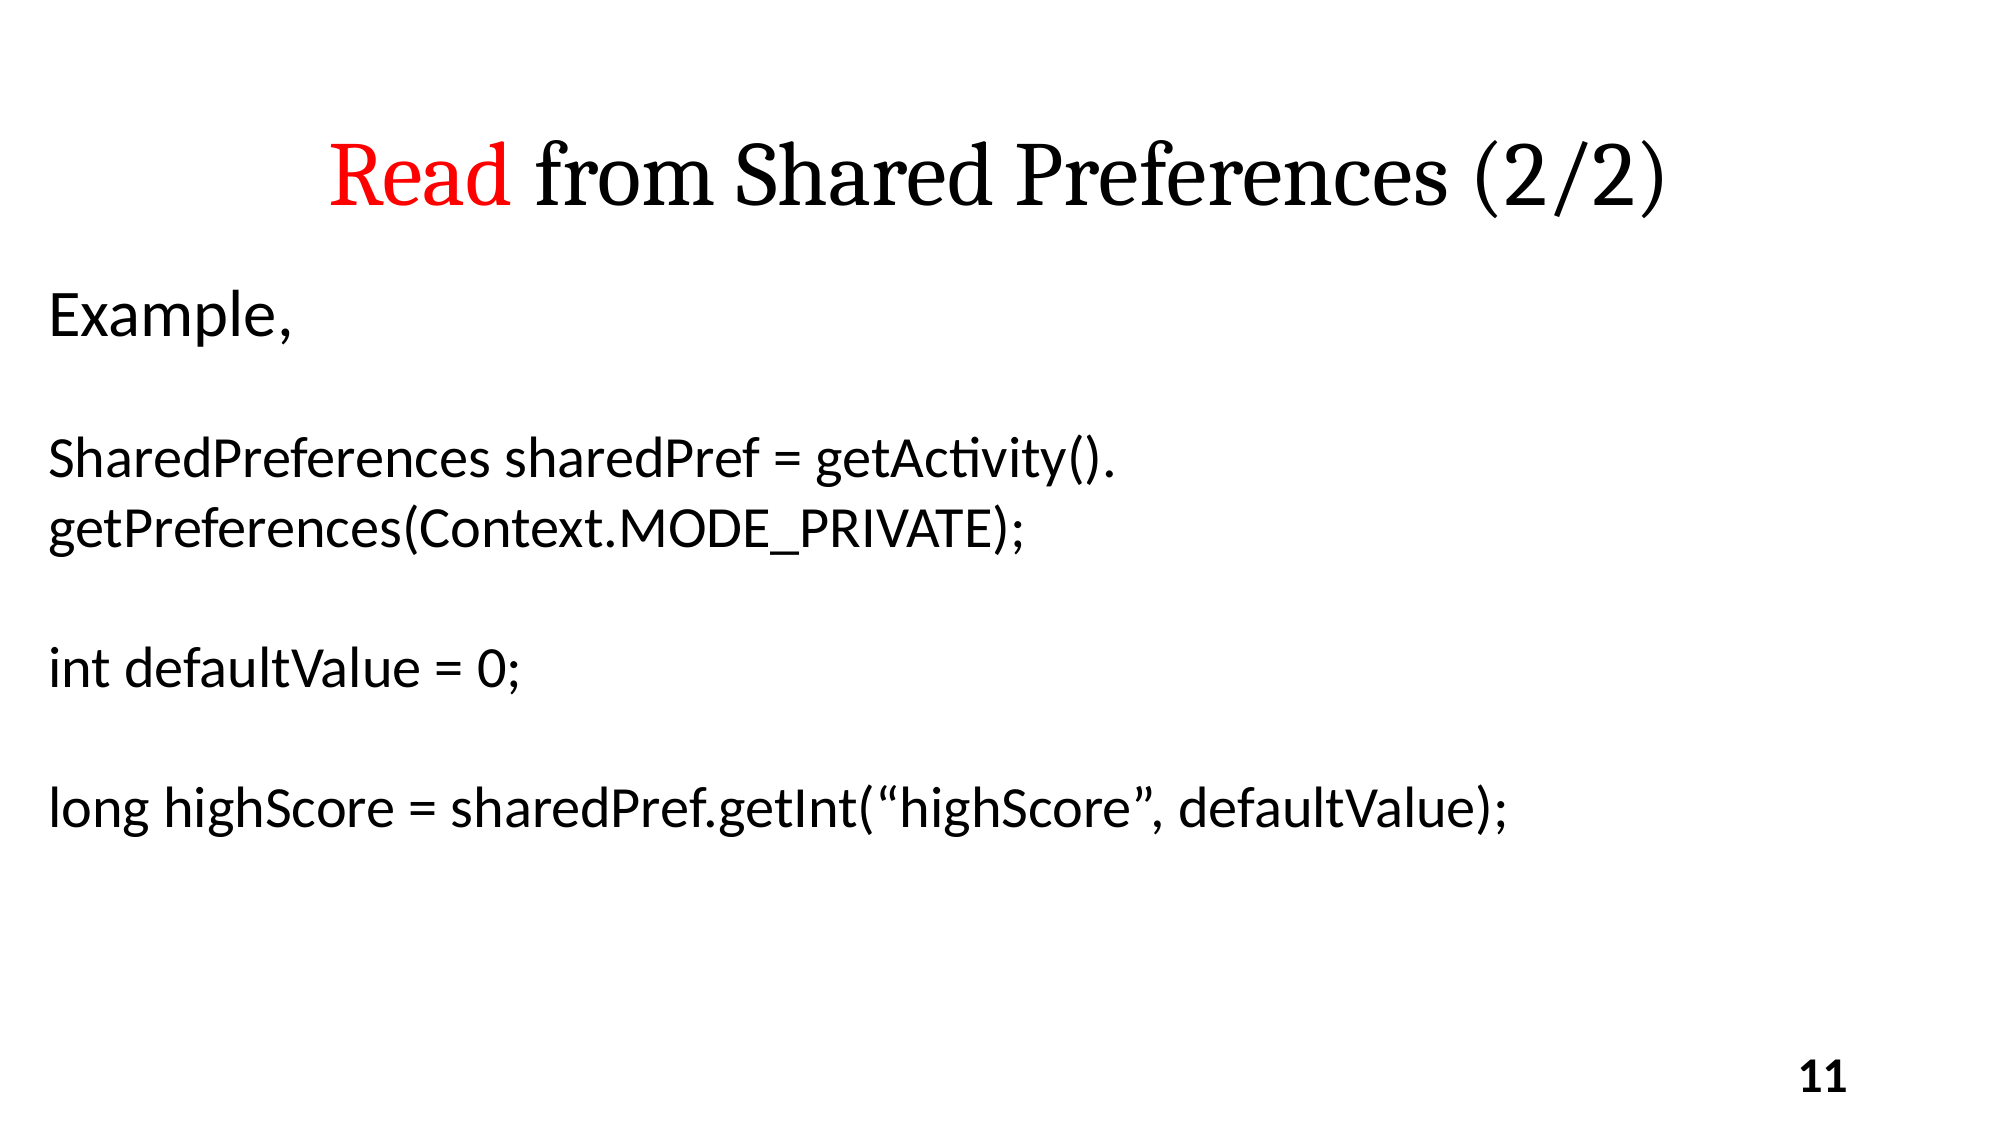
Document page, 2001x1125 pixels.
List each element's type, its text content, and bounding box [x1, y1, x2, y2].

text_box Read from Shared Preferences (2/2) [137, 59, 1863, 261]
text_box <number> [1412, 1042, 1863, 1103]
text_box Example, SharedPreferences sharedPref = getActivity(). getPreferences(Context.MODE_PRIVATE); int defaultValue = 0; long highScore = sharedPref.getInt(“highScore”, defaultValue); [33, 261, 1967, 991]
